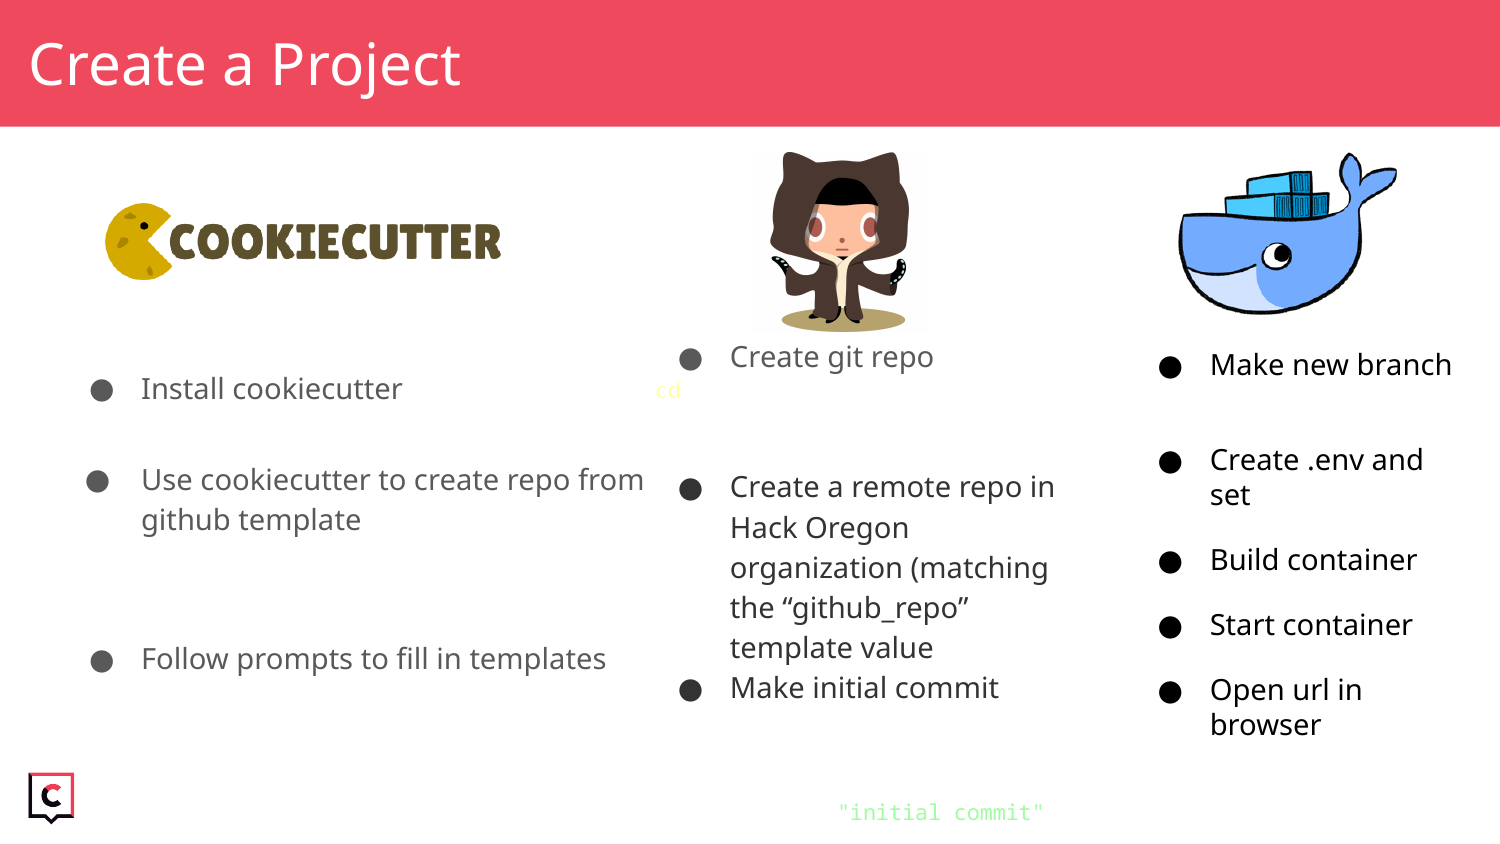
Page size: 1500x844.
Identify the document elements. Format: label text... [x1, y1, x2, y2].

text_box Make new branch git checkout -b cool-new-feature Create .env and set cp env.sample .env Build container ./bin/build.sh -d Start container ./bin/start.sh -d Open url in browser api_1 | [2019-05-18 16:59:44 +0000] [26] [INFO] Listening at: http://0.0.0.0:8000 (26) Start coding [1119, 331, 1478, 801]
title Create a Project [13, 12, 1412, 107]
picture [750, 152, 929, 318]
picture [1178, 152, 1397, 315]
picture [105, 203, 501, 280]
picture [19, 764, 82, 830]
list Create git repo cd <cookiecutter-repo-directory> git init Create a remote repo in Hack Oregon organization (matching the “github_repo” template value Make initial commit git remote add origin <repo url> git add . git commit -m "initial commit" git push origin master [639, 318, 1079, 718]
list Install cookiecutter pip install cookiecutter Use cookiecutter to create repo from github template cookiecutter gh:hackoregon/2019-backend-cookiecutter-django Follow prompts to fill in templates [51, 349, 691, 750]
